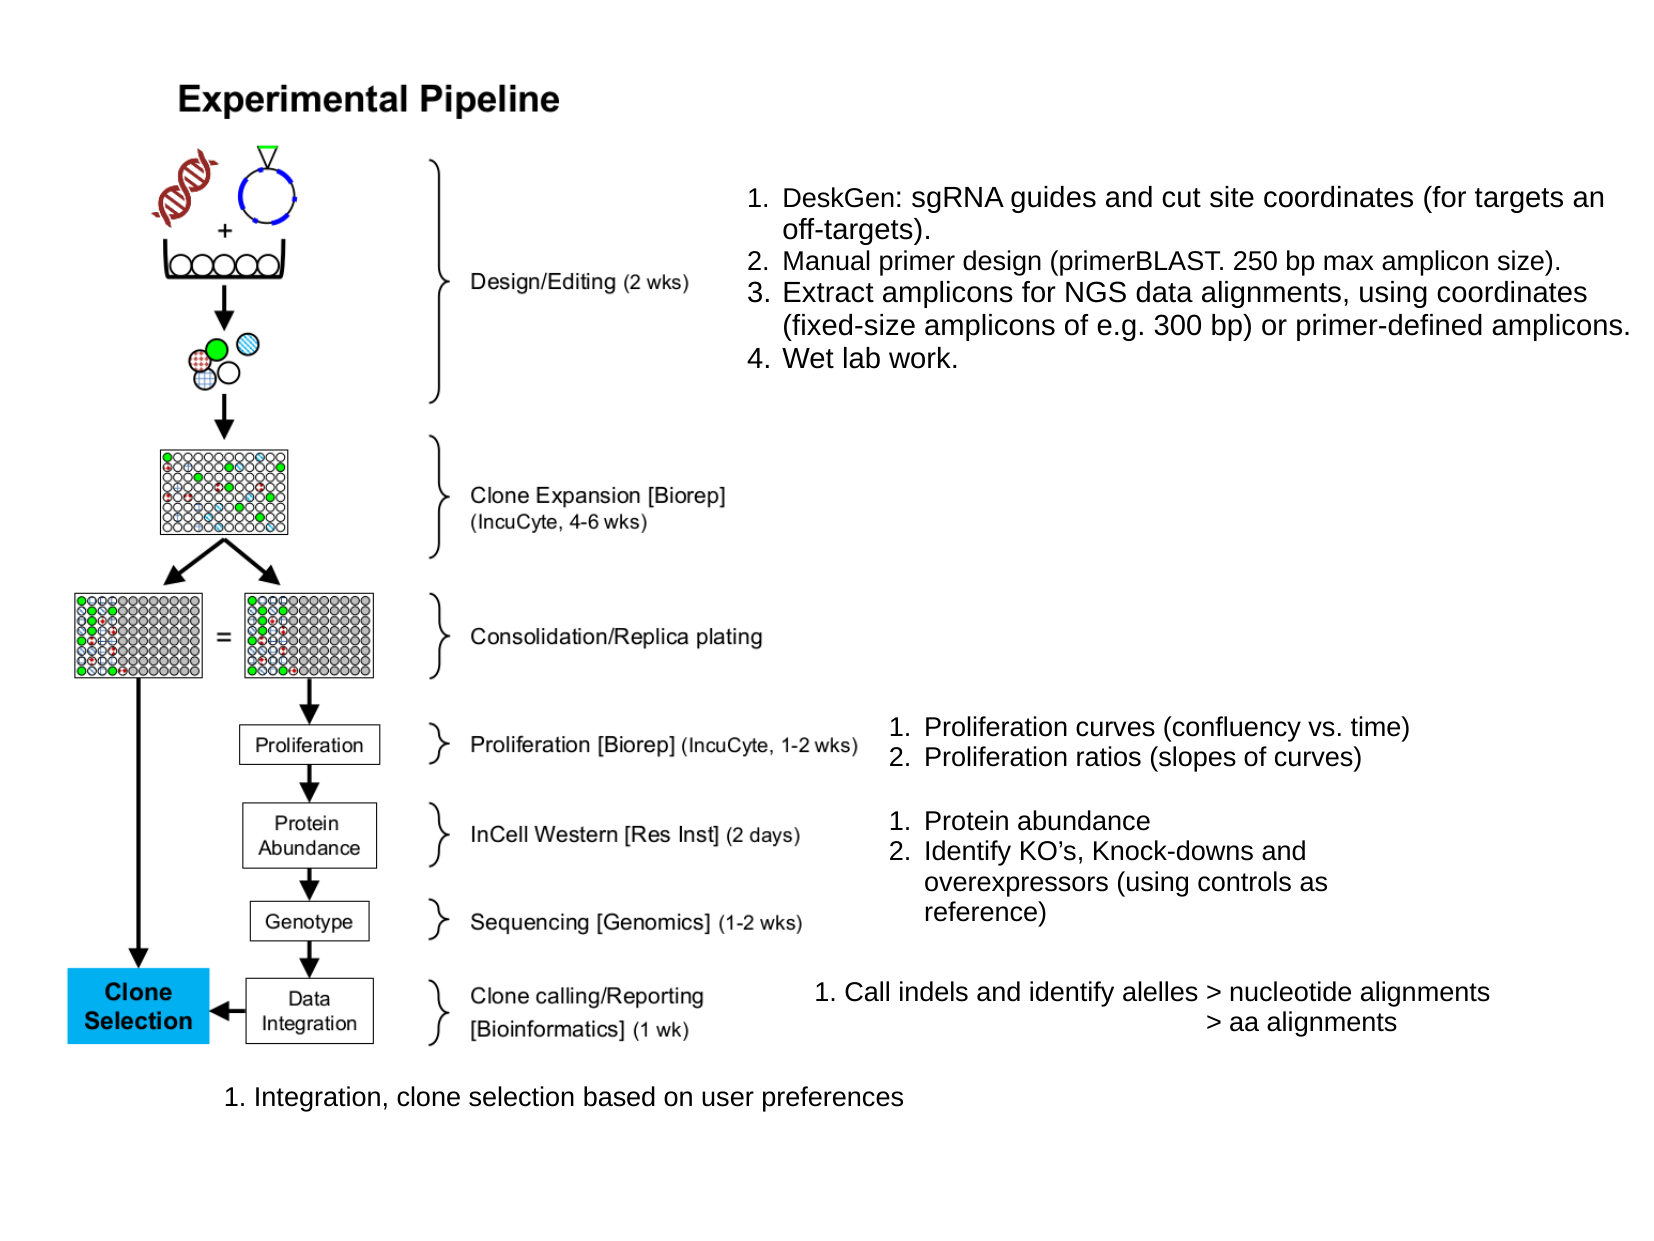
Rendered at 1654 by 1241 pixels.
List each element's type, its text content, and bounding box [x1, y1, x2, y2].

text_box 1. Call indels and identify alelles > nucleotide alignments > aa alignments [799, 969, 1512, 1075]
text_box Protein abundance Identify KO’s, Knock-downs and overexpressors (using controls as reference) [874, 798, 1430, 935]
picture [23, 70, 874, 1104]
text_box DeskGen: sgRNA guides and cut site coordinates (for targets an off-targets). Manual primer design (primerBLAST. 250 bp max amplicon size). Extract amplicons for NGS data alignments, using coordinates (fixed-size amplicons of e.g. 300 bp) or primer-defined amplicons. Wet lab work. [732, 173, 1654, 414]
text_box 1. Integration, clone selection based on user preferences [209, 1074, 922, 1151]
text_box Proliferation curves (confluency vs. time) Proliferation ratios (slopes of curves) [873, 704, 1430, 780]
